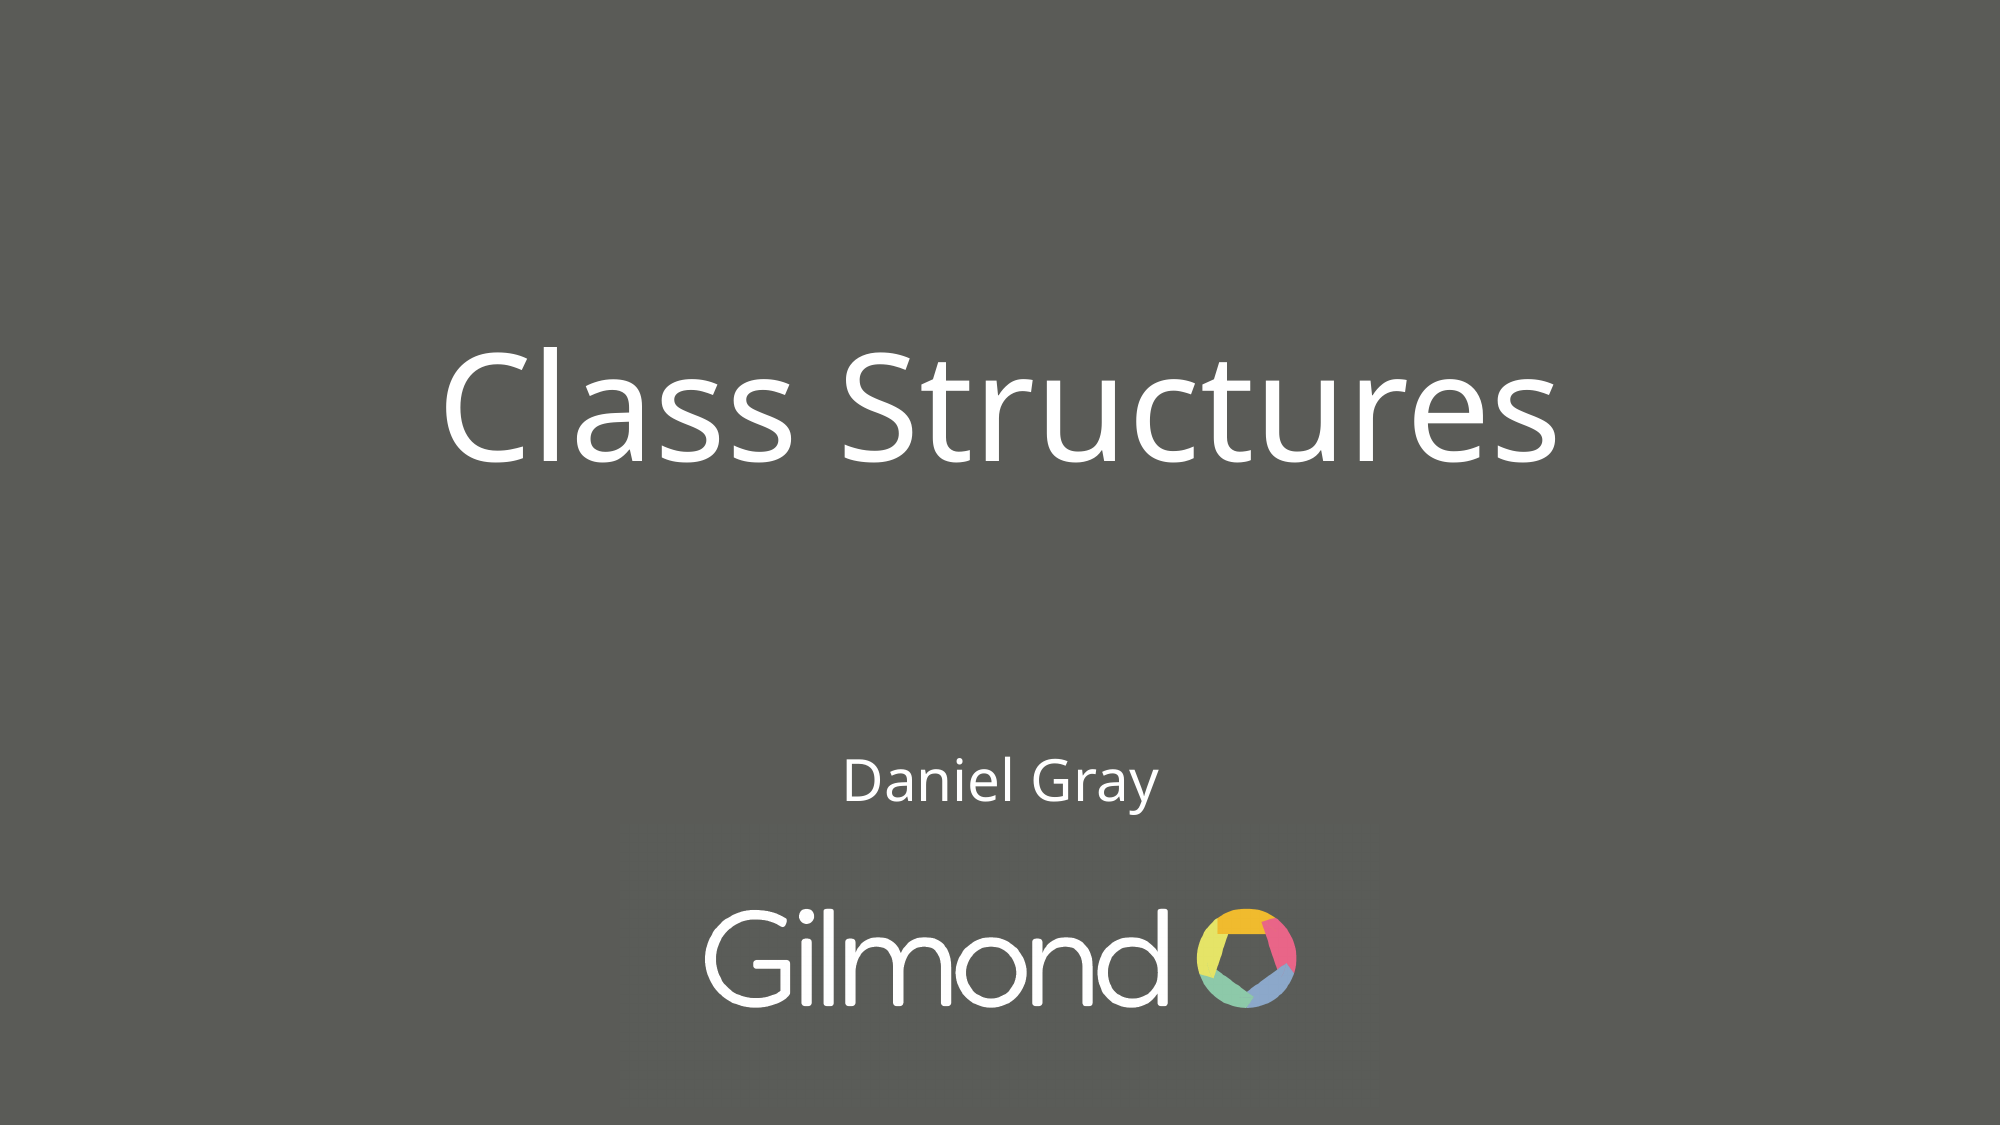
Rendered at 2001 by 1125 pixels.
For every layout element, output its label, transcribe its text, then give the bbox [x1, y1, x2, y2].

picture [620, 824, 1380, 1108]
subtitle Daniel Gray [249, 581, 1750, 985]
subtitle Class Structures [249, 211, 1750, 581]
